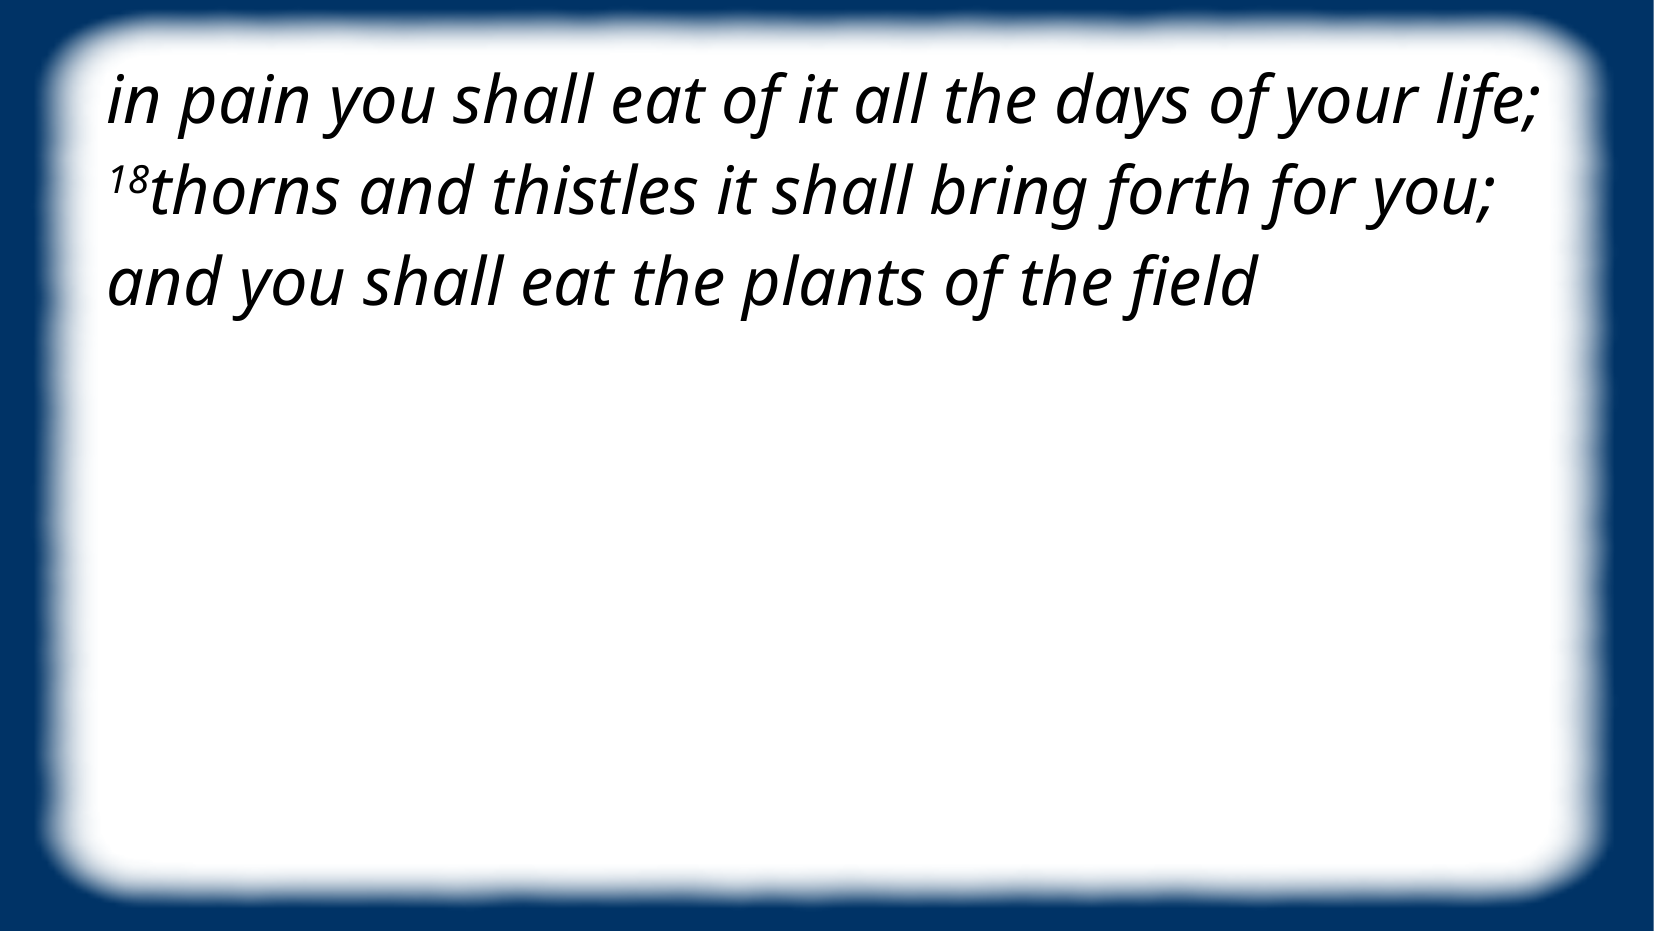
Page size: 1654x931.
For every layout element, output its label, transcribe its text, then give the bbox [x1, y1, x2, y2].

picture [0, 0, 1654, 931]
text_box in pain you shall eat of it all the days of your life; 18thorns and thistles it shall bring forth for you; and you shall eat the plants of the field [91, 45, 1561, 361]
